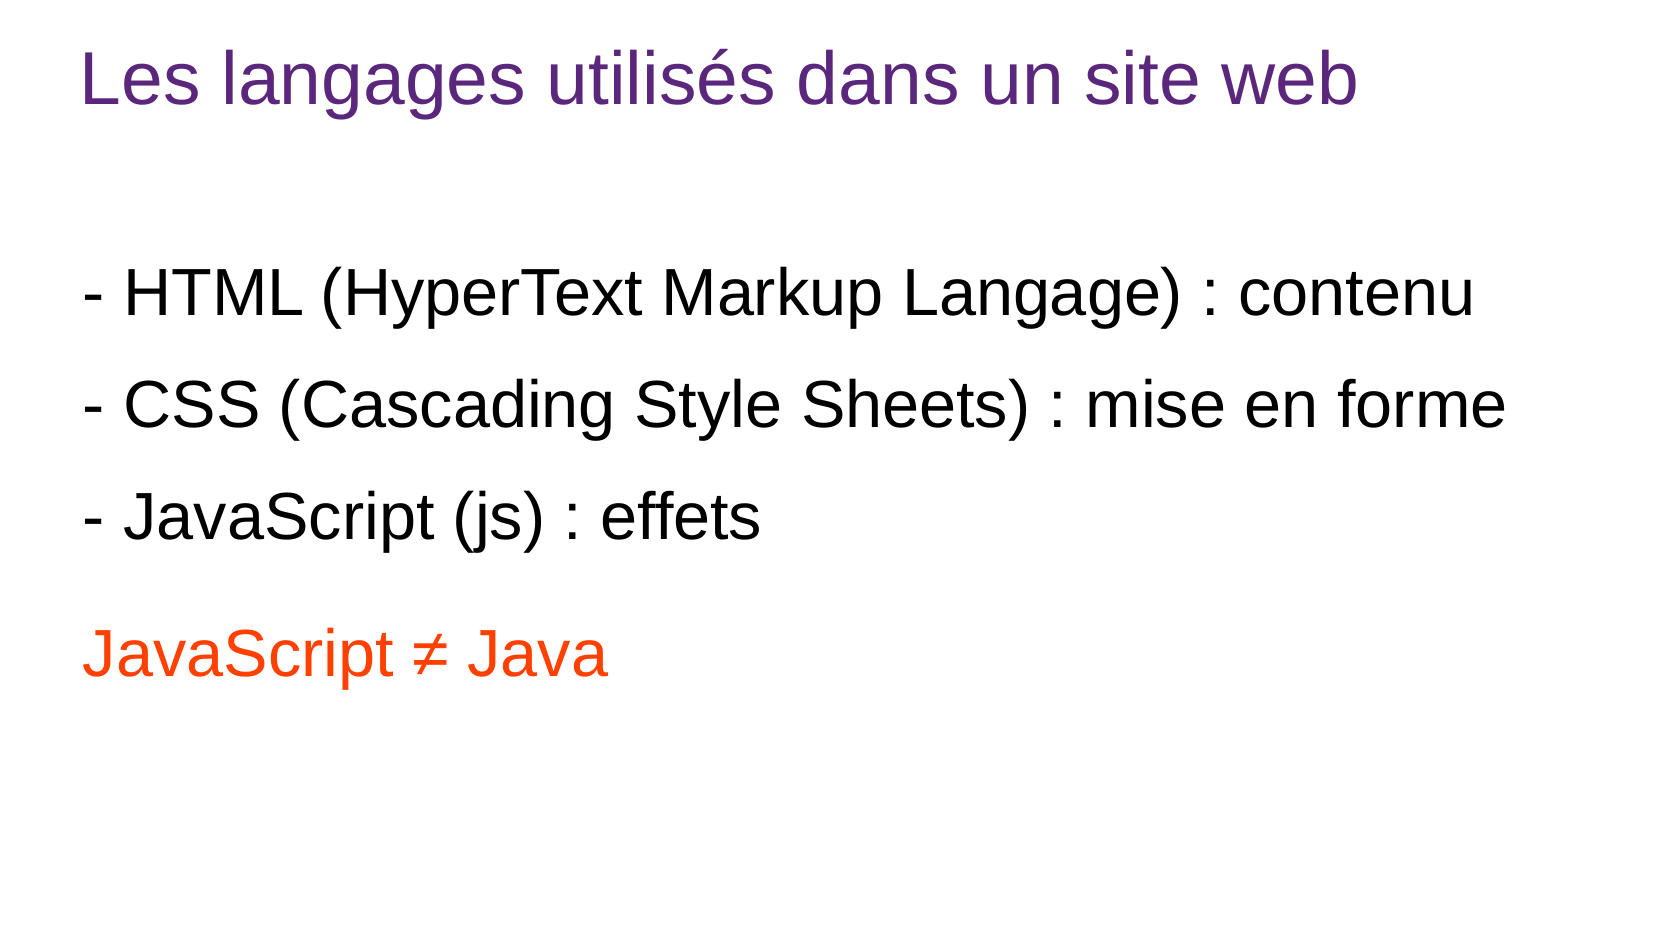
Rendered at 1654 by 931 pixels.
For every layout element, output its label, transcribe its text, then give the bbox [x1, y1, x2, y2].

title Les langages utilisés dans un site web [79, 36, 1557, 148]
subtitle - HTML (HyperText Markup Langage) : contenu - CSS (Cascading Style Sheets) : mise en forme - JavaScript (js) : effets JavaScript ≠ Java [82, 217, 1571, 758]
